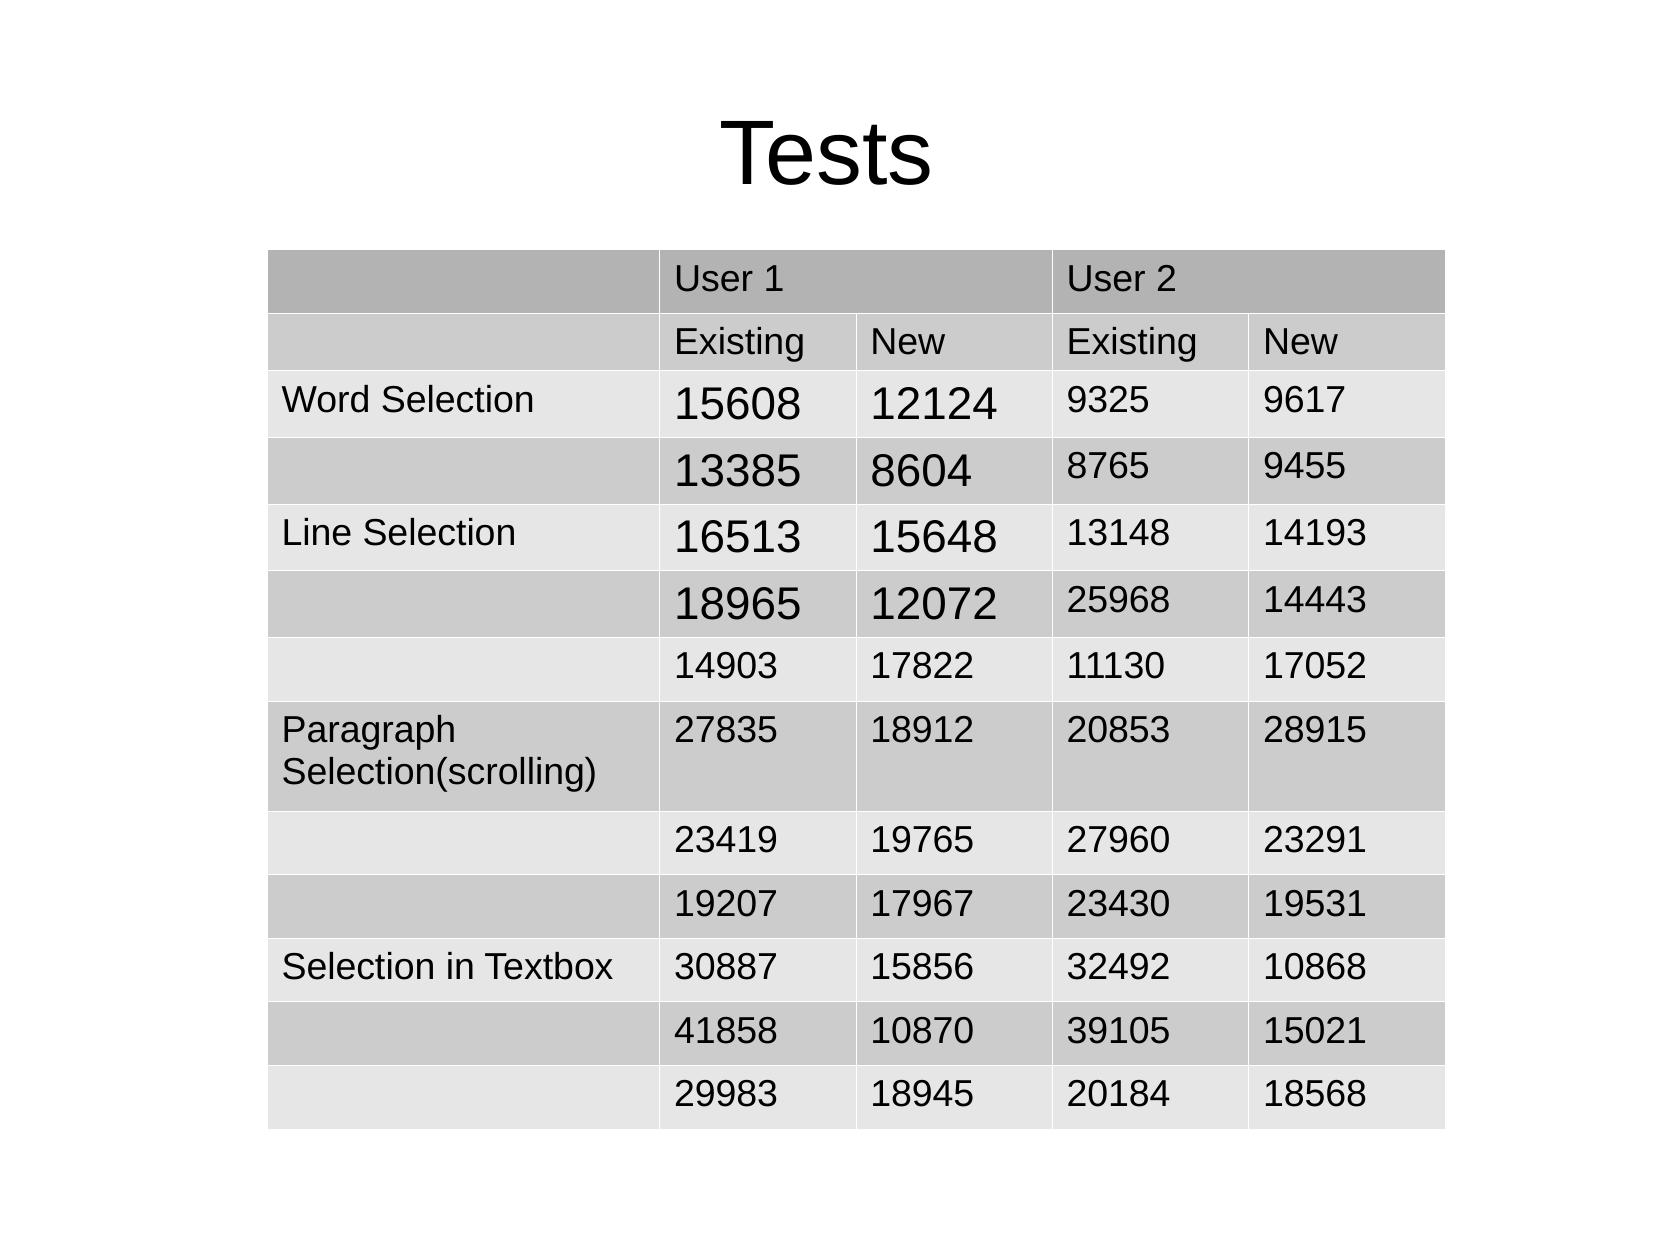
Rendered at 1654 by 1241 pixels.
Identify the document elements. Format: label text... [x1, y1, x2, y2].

table_header [268, 250, 659, 313]
table_cell Word Selection [268, 371, 659, 437]
table_cell New [1249, 314, 1445, 370]
table_cell 23291 [1249, 812, 1445, 874]
table_cell 32492 [1053, 939, 1248, 1001]
table_cell Selection in Textbox [268, 939, 659, 1001]
table_cell 28915 [1249, 702, 1445, 811]
table_cell 13385 [660, 438, 856, 504]
table_cell 17052 [1249, 638, 1445, 701]
table_cell 18965 [660, 571, 856, 637]
table_cell 12124 [857, 371, 1052, 437]
table_cell 12072 [857, 571, 1052, 637]
table_cell 8604 [857, 438, 1052, 504]
table_cell 18945 [857, 1066, 1052, 1129]
table_cell 19531 [1249, 875, 1445, 938]
title Tests [82, 56, 1571, 250]
table_cell [268, 314, 659, 370]
table_cell New [857, 314, 1052, 370]
table_cell 17822 [857, 638, 1052, 701]
table_cell [268, 875, 659, 938]
table_cell 18912 [857, 702, 1052, 811]
table_cell 15608 [660, 371, 856, 437]
table_cell 20184 [1053, 1066, 1248, 1129]
table_cell 17967 [857, 875, 1052, 938]
table_cell [268, 571, 659, 637]
table_cell [268, 812, 659, 874]
table_cell Existing [660, 314, 856, 370]
table_cell 29983 [660, 1066, 856, 1129]
table_cell 20853 [1053, 702, 1248, 811]
table_cell 10868 [1249, 939, 1445, 1001]
table_cell 15648 [857, 505, 1052, 570]
table_cell 8765 [1053, 438, 1248, 504]
table_cell 9325 [1053, 371, 1248, 437]
table_cell 27960 [1053, 812, 1248, 874]
table_cell 19765 [857, 812, 1052, 874]
table_cell 14903 [660, 638, 856, 701]
table_cell 27835 [660, 702, 856, 811]
table_cell 41858 [660, 1002, 856, 1065]
table_cell 14443 [1249, 571, 1445, 637]
table_cell [268, 638, 659, 701]
table_cell 39105 [1053, 1002, 1248, 1065]
table_cell Paragraph Selection(scrolling) [268, 702, 659, 811]
table_header User 1 [660, 250, 1052, 313]
table_cell [268, 1002, 659, 1065]
table_cell 30887 [660, 939, 856, 1001]
table_cell 11130 [1053, 638, 1248, 701]
table_cell 18568 [1249, 1066, 1445, 1129]
table_cell 9617 [1249, 371, 1445, 437]
table_cell 10870 [857, 1002, 1052, 1065]
table_cell 15021 [1249, 1002, 1445, 1065]
table_cell 14193 [1249, 505, 1445, 570]
table_cell 23430 [1053, 875, 1248, 938]
table_cell 19207 [660, 875, 856, 938]
table_header User 2 [1053, 250, 1445, 313]
table_cell 25968 [1053, 571, 1248, 637]
table_cell 9455 [1249, 438, 1445, 504]
table_cell 13148 [1053, 505, 1248, 570]
table_cell Existing [1053, 314, 1248, 370]
table_cell [268, 438, 659, 504]
table_cell Line Selection [268, 505, 659, 570]
table_cell 16513 [660, 505, 856, 570]
table_cell [268, 1066, 659, 1129]
table_cell 15856 [857, 939, 1052, 1001]
table_cell 23419 [660, 812, 856, 874]
